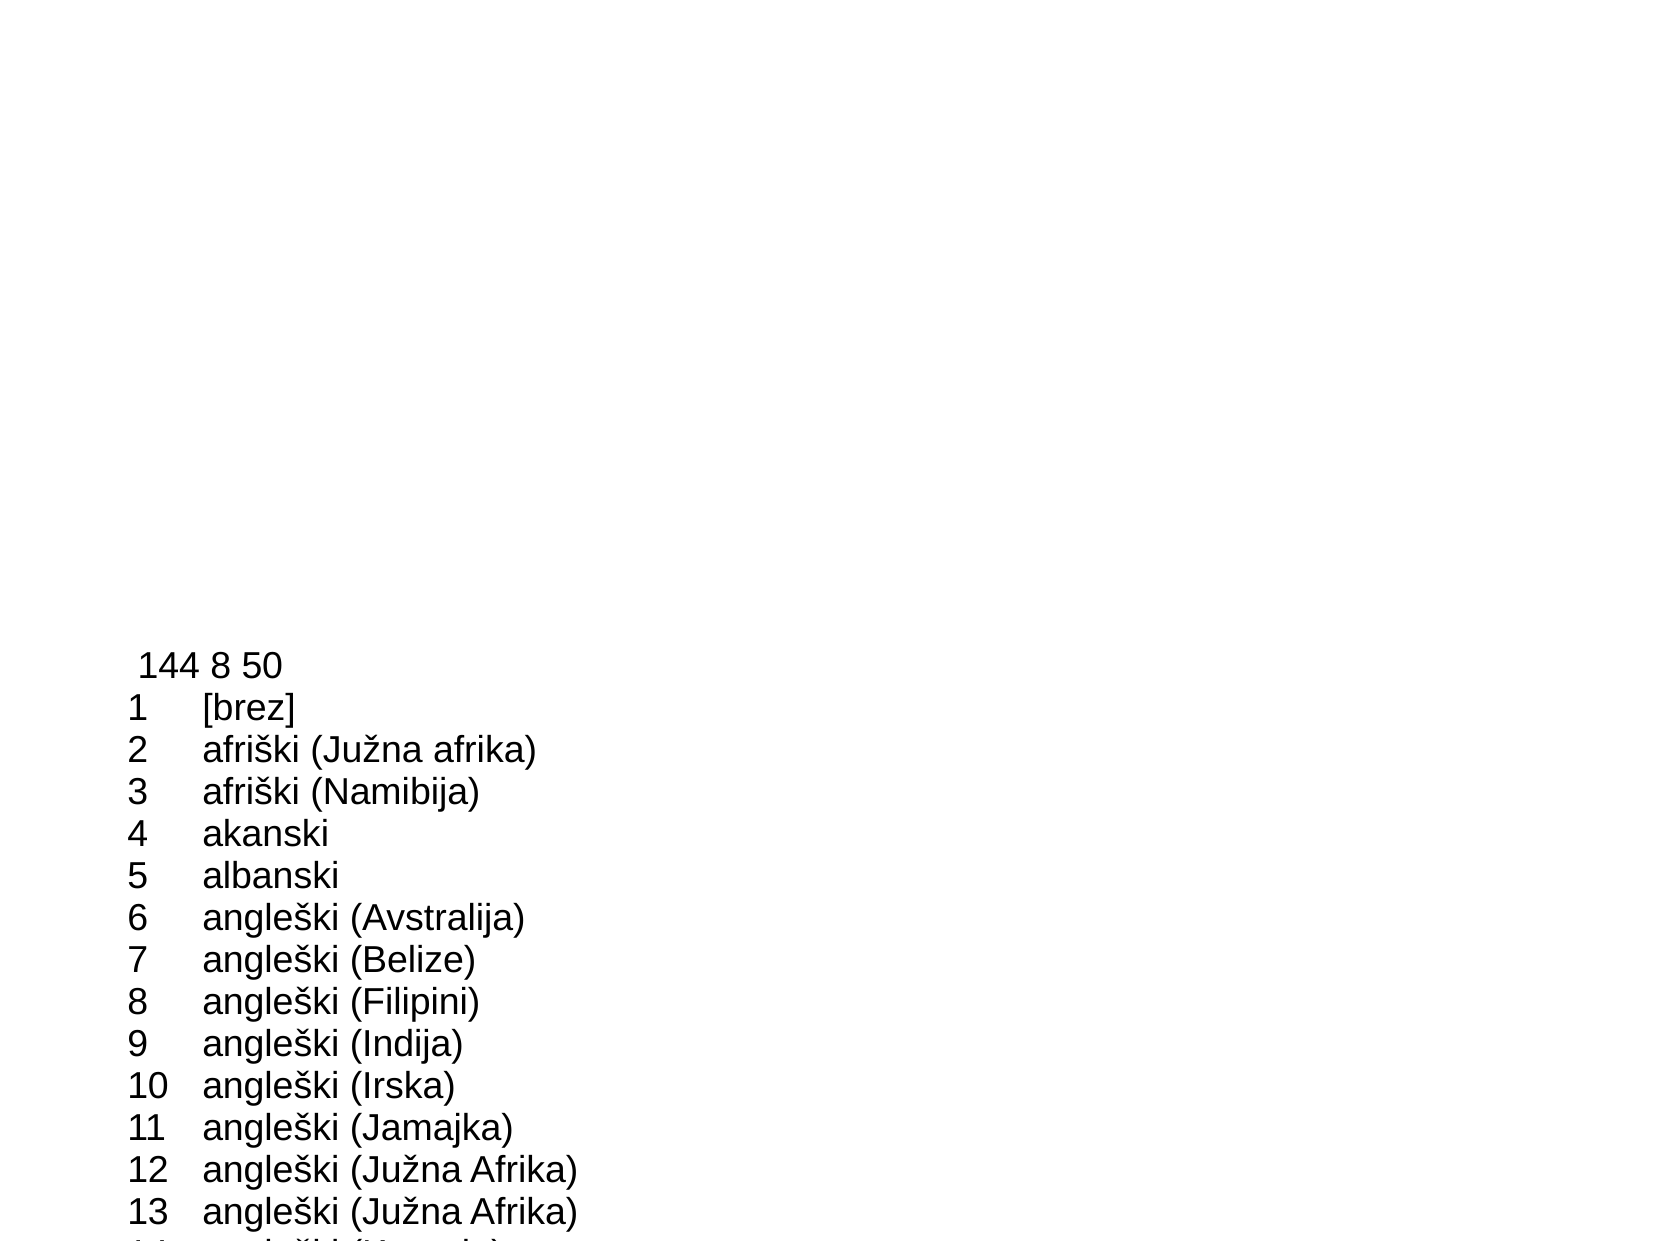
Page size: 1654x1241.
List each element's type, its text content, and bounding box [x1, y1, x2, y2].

text_box 144 8 50 1 [brez] 2 afriški (Južna afrika) 3 afriški (Namibija) 4 akanski 5 albanski 6 angleški (Avstralija) 7 angleški (Belize) 8 angleški (Filipini) 9 angleški (Indija) 10 angleški (Irska) 11 angleški (Jamajka) 12 angleški (Južna Afrika) 13 angleški (Južna Afrika) 14 angleški (Kanada) 15 angleški (Karibi) 16 angleški (Namibija) 17 angleški (Nova Zelandija) 18 angleški (Trinidad) 19 angleški (Velika Britanija) 20 angleški (ZDA) 21 angleški (Zimbabve) 22 armenski 23 azerbajdžanski (cirilica) 24 azerbajdžanski (latinica) 25 bambarski 26 baskovski 27 beloruski 28 bolgarski 29 bosanski 30 bretonski 31 češki 32 čuvaški 33 danski 34 divehijski 35 esperanto 36 estonski 37 farojsko 38 fidžijski 39 finski 40 francoski (Belgija) 41 francoski (Francija) 42 francoski (Kanada) 43 francoski (Luksemburg) 44 francoski (Monako) 45 francoski (Švica) 46 friulanski 47 galicijski 48 galski (Škotska) 49 gaskonski 50 grški 51 gruzijski osnovni 52 hrvaški 53 indonezijski 54 interlingualski 55 irski 56 islandski 57 italijanski (Italija) 58 italijanski (Švica) 59 kalalisutski 60 katalonski 61 kazaški 62 kinjaruandski (Ruanda) 63 kirgiški 64 konkanski 65 koptski 66 ksoški 67 kurdski (Sirija) 68 kurdski (Turčija) 69 latinski 70 latvijski 71 litavsko 72 luksemburški 73 madžarski 74 makedonski 75 malezijski (Brunej Darussalam) 76 malezijski (Malezija) 77 maorski (Nova Zelandija) 78 maverski 79 mongolski 80 ndebelski (južni) 81 nemški (Avstrija) 82 nemški (Belgija) 83 nemški (Luksemburg) 84 nemški (Nemčija) 85 nemški (Švica) 86 nemško (Liechtenstein) 87 nizozemski (Belgija) 88 nizozemski (Nizozemska) 89 norveški (Bokmal) 90 norveški (Ninorsk) 91 oksitanski 92 perzijski 93 poljski 94 portugalski (Brazilija) 95 portugalski (Portugalska) 96 retoromanski 97 romunski 98 ruski 99 sardinijski 100 severno-sotski 101 severnosotski 102 slovaški 103 slovenski 104 španski (Argentina) 105 španski (Bolivija) 106 španski (Čile) 107 španski (Dominikanska republika) 108 španski (Ekvador) 109 španski (Gvatemala) 110 španski (Honduras) 111 španski (Kolumbija) 112 španski (Kostarika) 113 španski (Mehika) 114 španski (Nikaragva) 115 španski (Panama) 116 španski (Paragvaj) 117 španski (Peru) 118 španski (Portoriko) 119 španski (Salvador) 120 španski (sodobni) 121 španski (Španija) 122 španski (Urugvaj) 123 španski (Venezuela) 124 srbski (cirilica) 125 srbski (latinica) 126 svahilski (Tanzanija) 127 svahilsko (Kenija) 128 svazijski 129 švedski (Finska) 130 švedski (Švedska) 131 tadžiški 132 tatarski 133 tigrajski (Eritreja) 134 tigrajski (Etiopija) 135 tsongški 136 tsvanski (Bocvana) 137 turški 138 ukrajinski 139 uzbeški (cirilica) 140 uzbeški (latinica) 141 valižanski 142 valonski 143 vendski 144 zulujski 1 [brez] 2 japonski 3 kitajski (Hong Kong) 4 kitajski (Makao) 5 kitajski (poenostavljen) 6 kitajski (Singapur) 7 kitajski (Tajvan) 8 korejsko (RoK) 1 [brez] 2 amharski 3 arabski (Alžirija) 4 arabski (Bahrajn) 5 arabski (Egipt) 6 arabski (Irak) 7 arabski (Jemen) 8 arabski (Jordanija) 9 arabski (Katar) 10 arabski (Kuvajt) 11 arabski (Libanon) 12 arabski (Libija) 13 arabski (Maroko) 14 arabski (Oman) 15 arabski (Savdska Arabija) 16 arabski (Sirija) 17 arabski (Tunizija) 18 arabski (ZAE) 19 asamski 20 bengalski (Bangladeš) 21 džonkški 22 gujaratski 23 hebrejski 24 hindujski 25 kannadski 26 kašmirski (Indija) 27 kašmirski (Kašmir) 28 kmerski 29 kurdski (Irak) 30 kurdski (Iran) 31 laoški 32 malajalamski 33 manipurski 34 maratski 35 nepalski (Indija) 36 Nepalski (Indija) 37 nepalski (Nepal) 38 orijanski 39 pandžabski 40 perzijski 41 sanskrt 42 sindi 43 sinhalski 44 tajski 45 tamilski 46 teluški 47 tibetanski (LR Kitajska) 48 urdu (Pakistan) 49 urdujski (Indija) 50 vietnamski [112, 637, 901, 1241]
